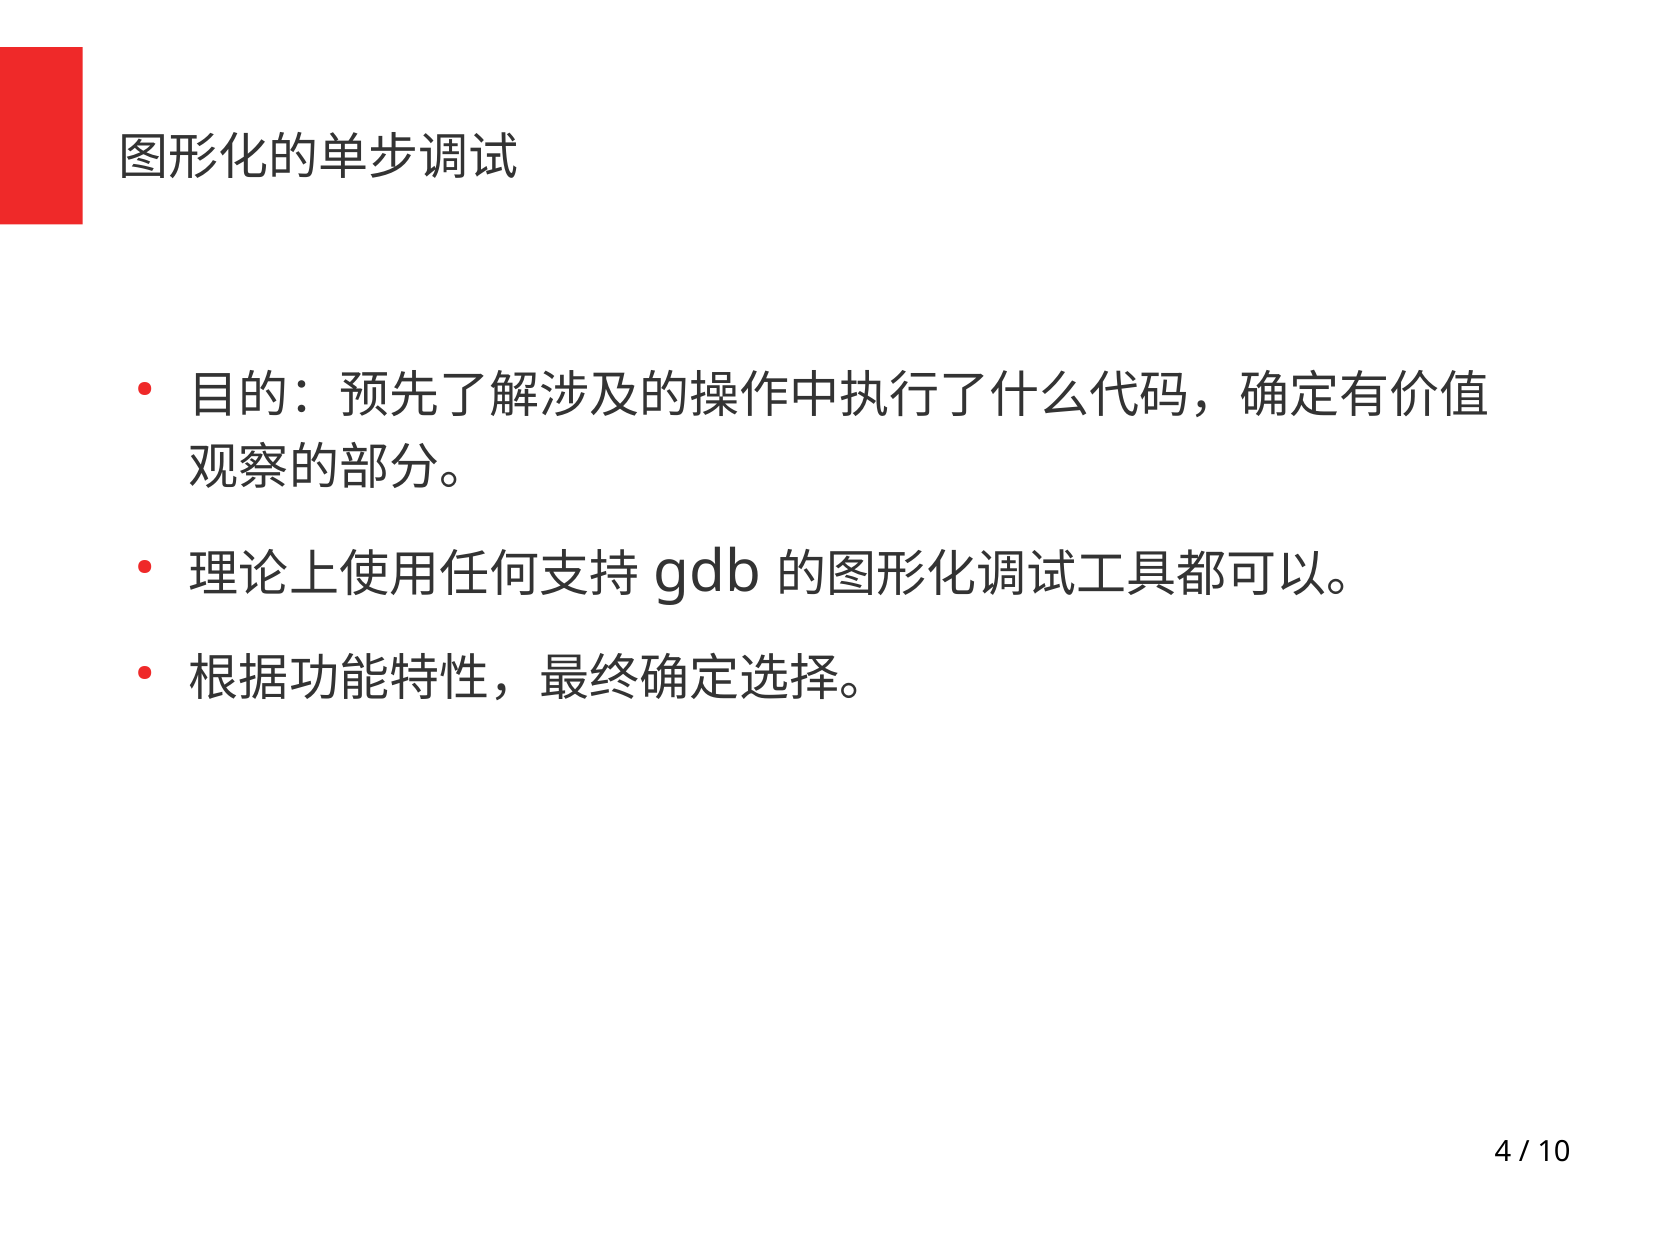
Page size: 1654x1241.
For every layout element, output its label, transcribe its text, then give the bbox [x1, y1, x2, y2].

title 图形化的单步调试 [118, 49, 1571, 257]
list 目的：预先了解涉及的操作中执行了什么代码，确定有价值观察的部分。 理论上使用任何支持gdb的图形化调试工具都可以。 根据功能特性，最终确定选择。 [118, 354, 1536, 1074]
